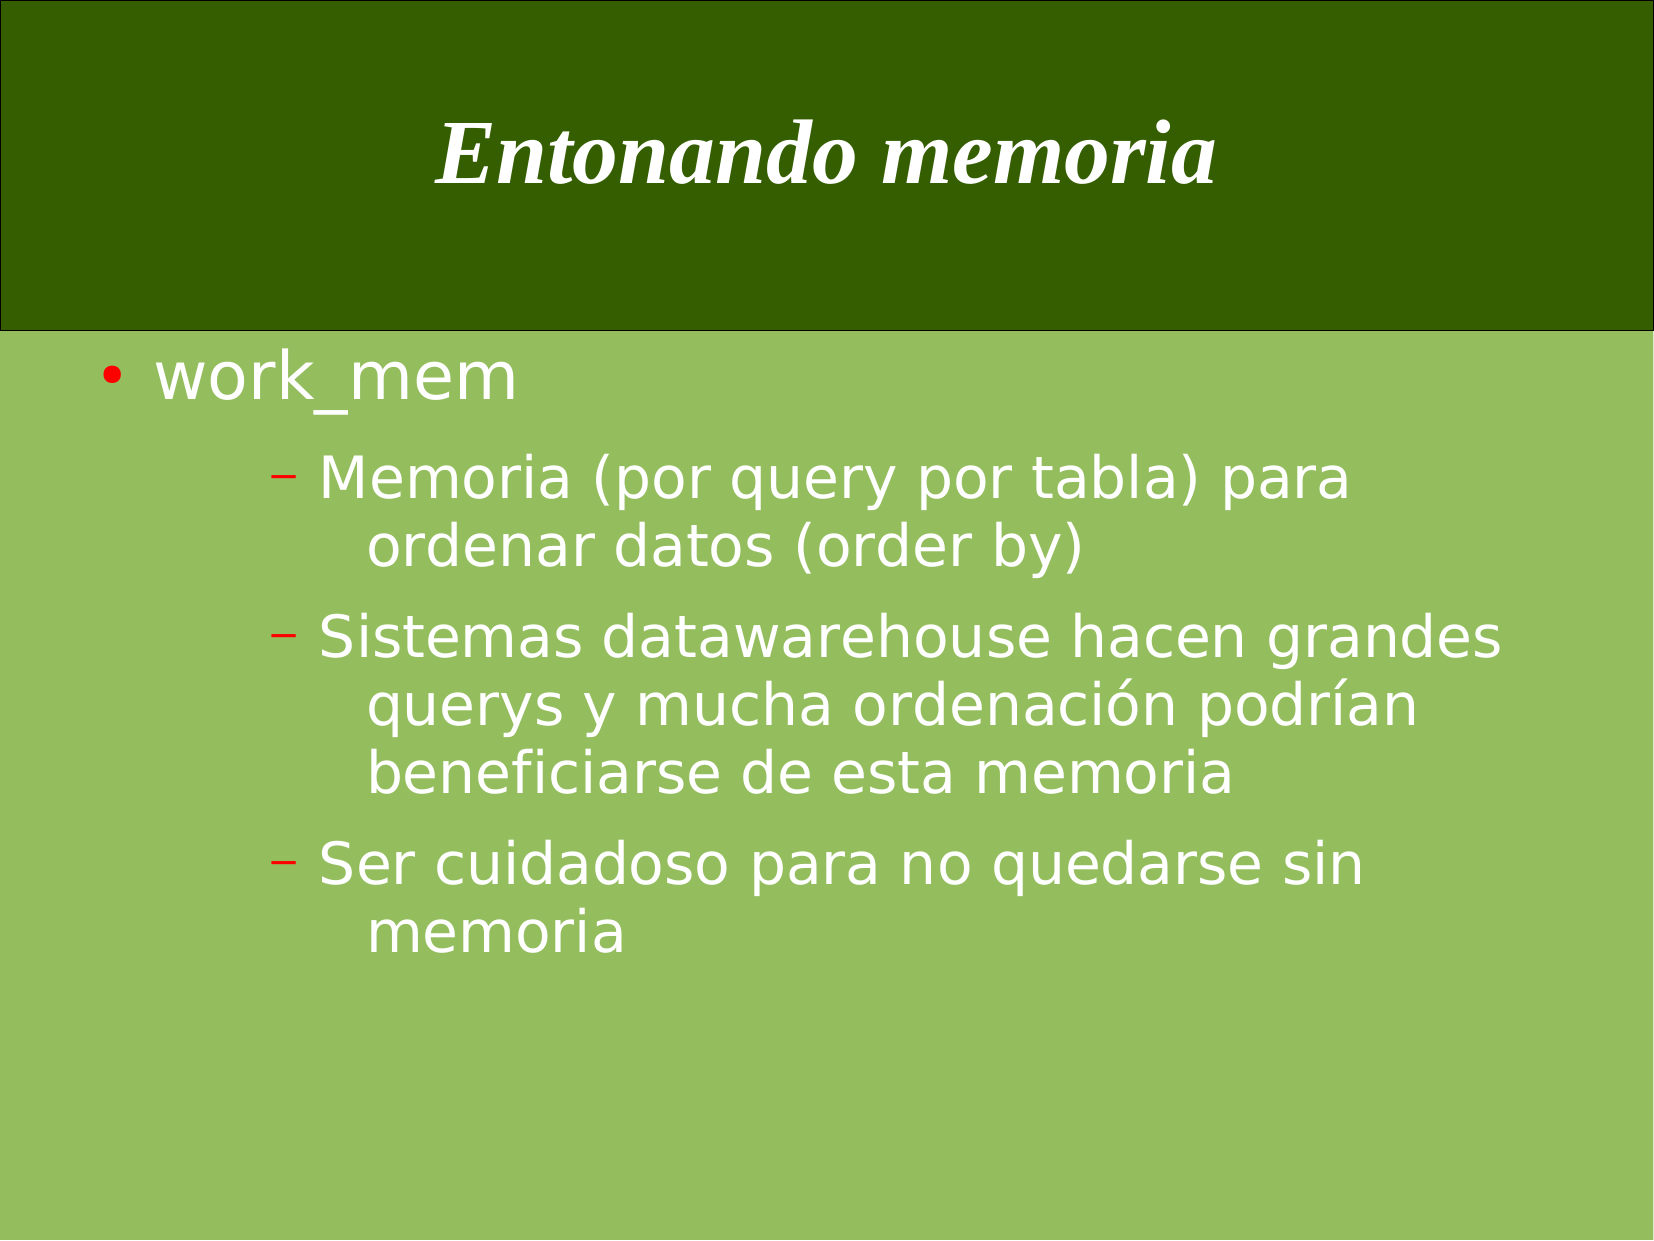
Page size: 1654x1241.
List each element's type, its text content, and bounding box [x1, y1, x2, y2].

title Entonando memoria [82, 49, 1571, 257]
list work_mem Memoria (por query por tabla) para ordenar datos (order by) Sistemas datawarehouse hacen grandes querys y mucha ordenación podrían beneficiarse de esta memoria Ser cuidadoso para no quedarse sin memoria [82, 337, 1571, 1057]
